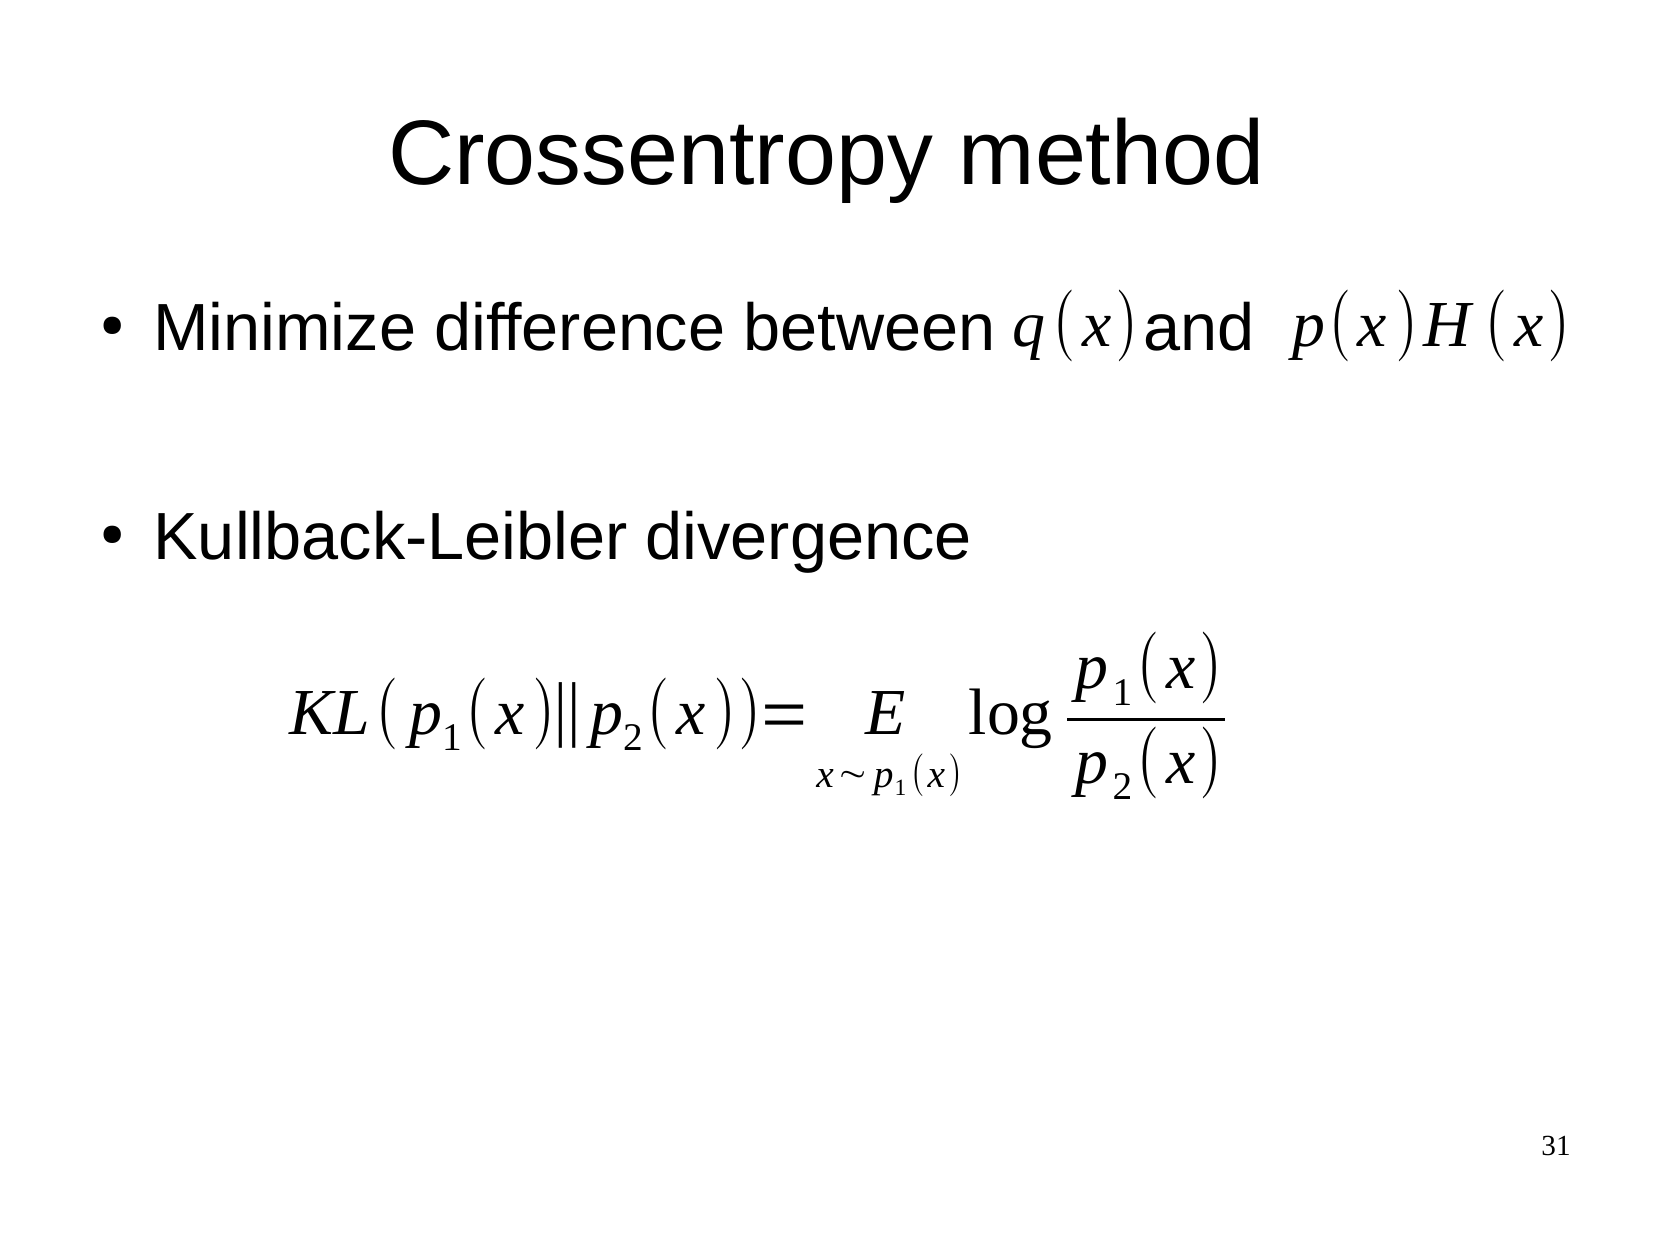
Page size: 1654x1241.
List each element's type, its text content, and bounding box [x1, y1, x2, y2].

chart [1267, 285, 1587, 364]
list Minimize difference between and Kullback-Leibler divergence [82, 290, 1571, 1010]
chart [995, 284, 1155, 364]
title Crossentropy method [82, 49, 1571, 257]
chart [269, 627, 1244, 807]
